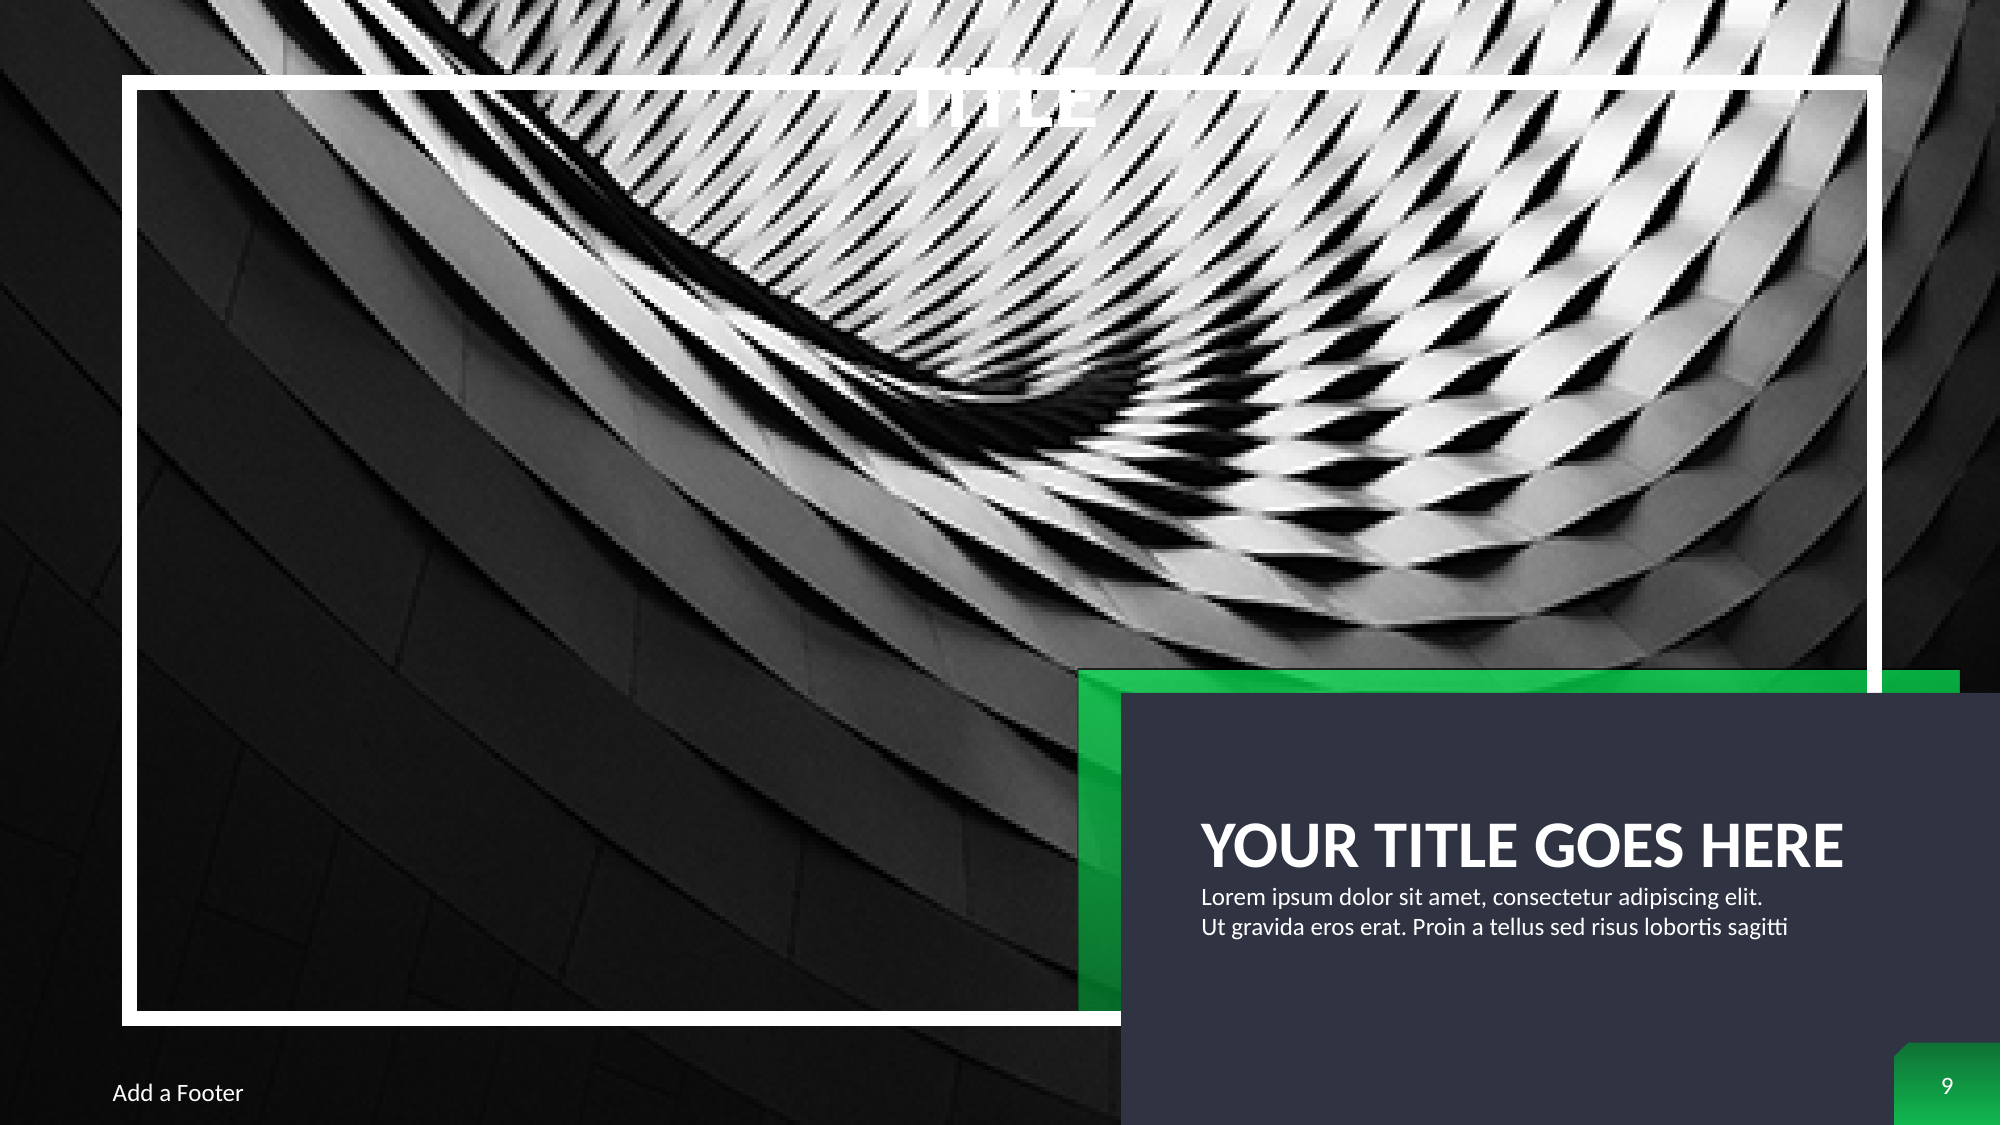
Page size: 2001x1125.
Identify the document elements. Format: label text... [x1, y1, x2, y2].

text_box YOUR TITLE GOES HERE Lorem ipsum dolor sit amet, consectetur adipiscing elit. Ut gravida eros erat. Proin a tellus sed risus lobortis sagitti [1156, 735, 1883, 1021]
title Title [97, 0, 1903, 195]
text_box 2 + [1882, 668, 1961, 692]
slide_number <number> [1894, 1050, 2000, 1118]
text_box [1121, 692, 2000, 1125]
picture [1882, 0, 2000, 692]
picture [137, 195, 1867, 1011]
footer Add a Footer [97, 1061, 773, 1121]
text_box 2 + [1077, 668, 1867, 1011]
picture [0, 0, 1121, 1125]
